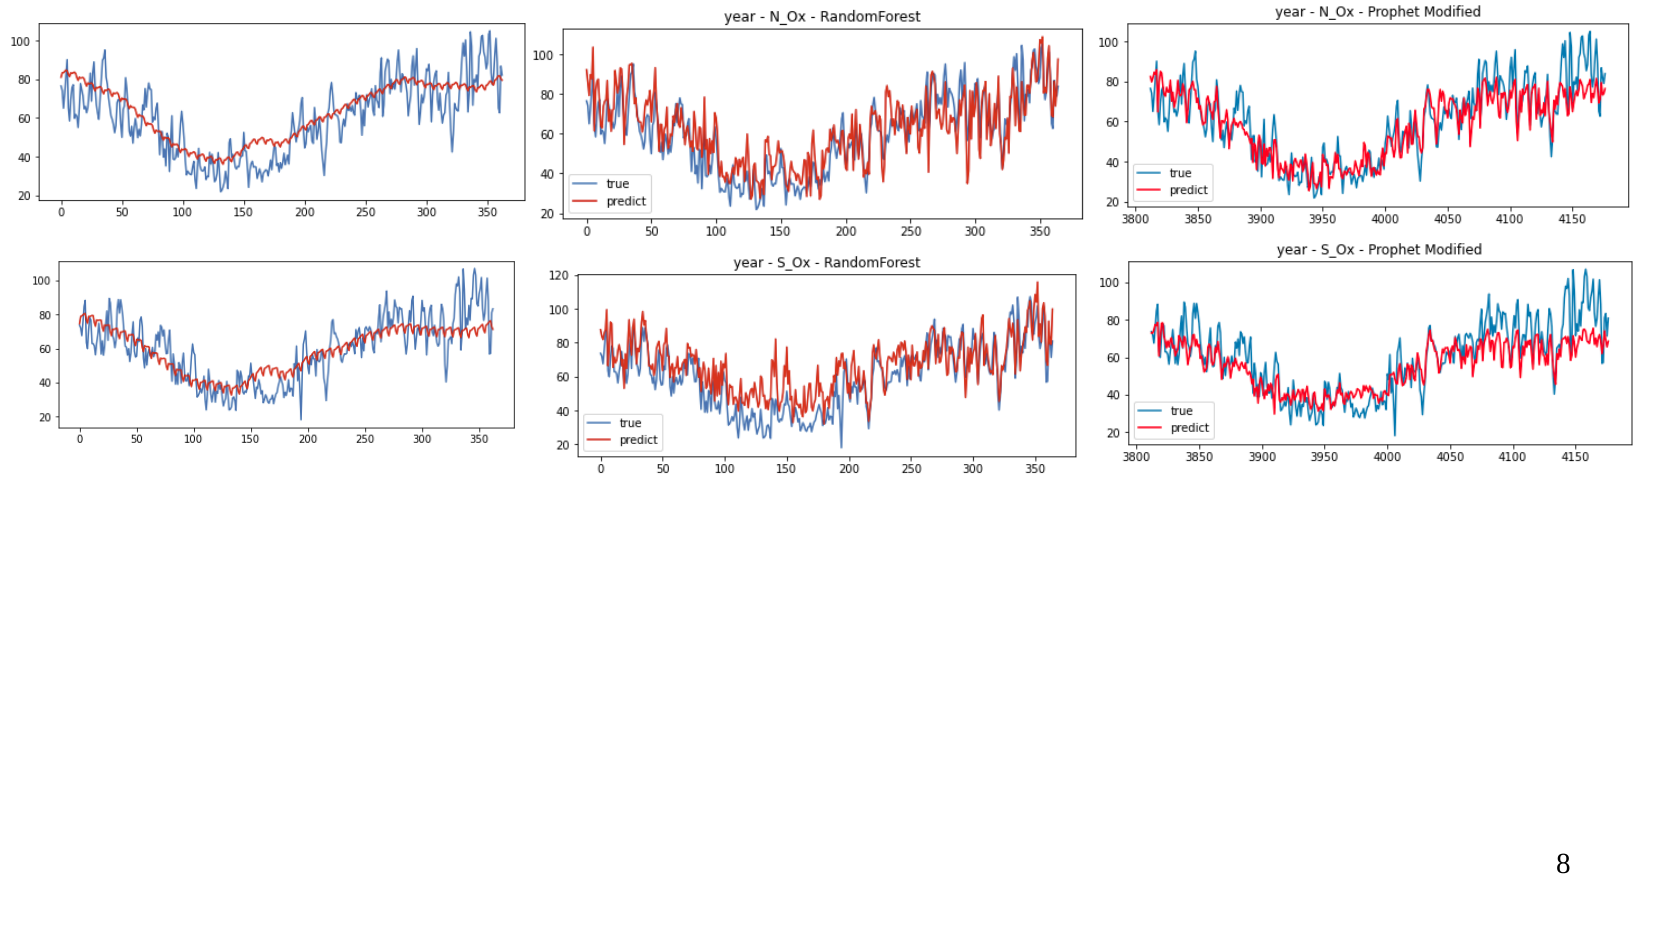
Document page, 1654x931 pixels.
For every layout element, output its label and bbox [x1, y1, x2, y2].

picture [5, 3, 1089, 244]
picture [1099, 241, 1636, 469]
picture [1096, 2, 1636, 229]
picture [542, 254, 1081, 482]
picture [30, 253, 522, 451]
